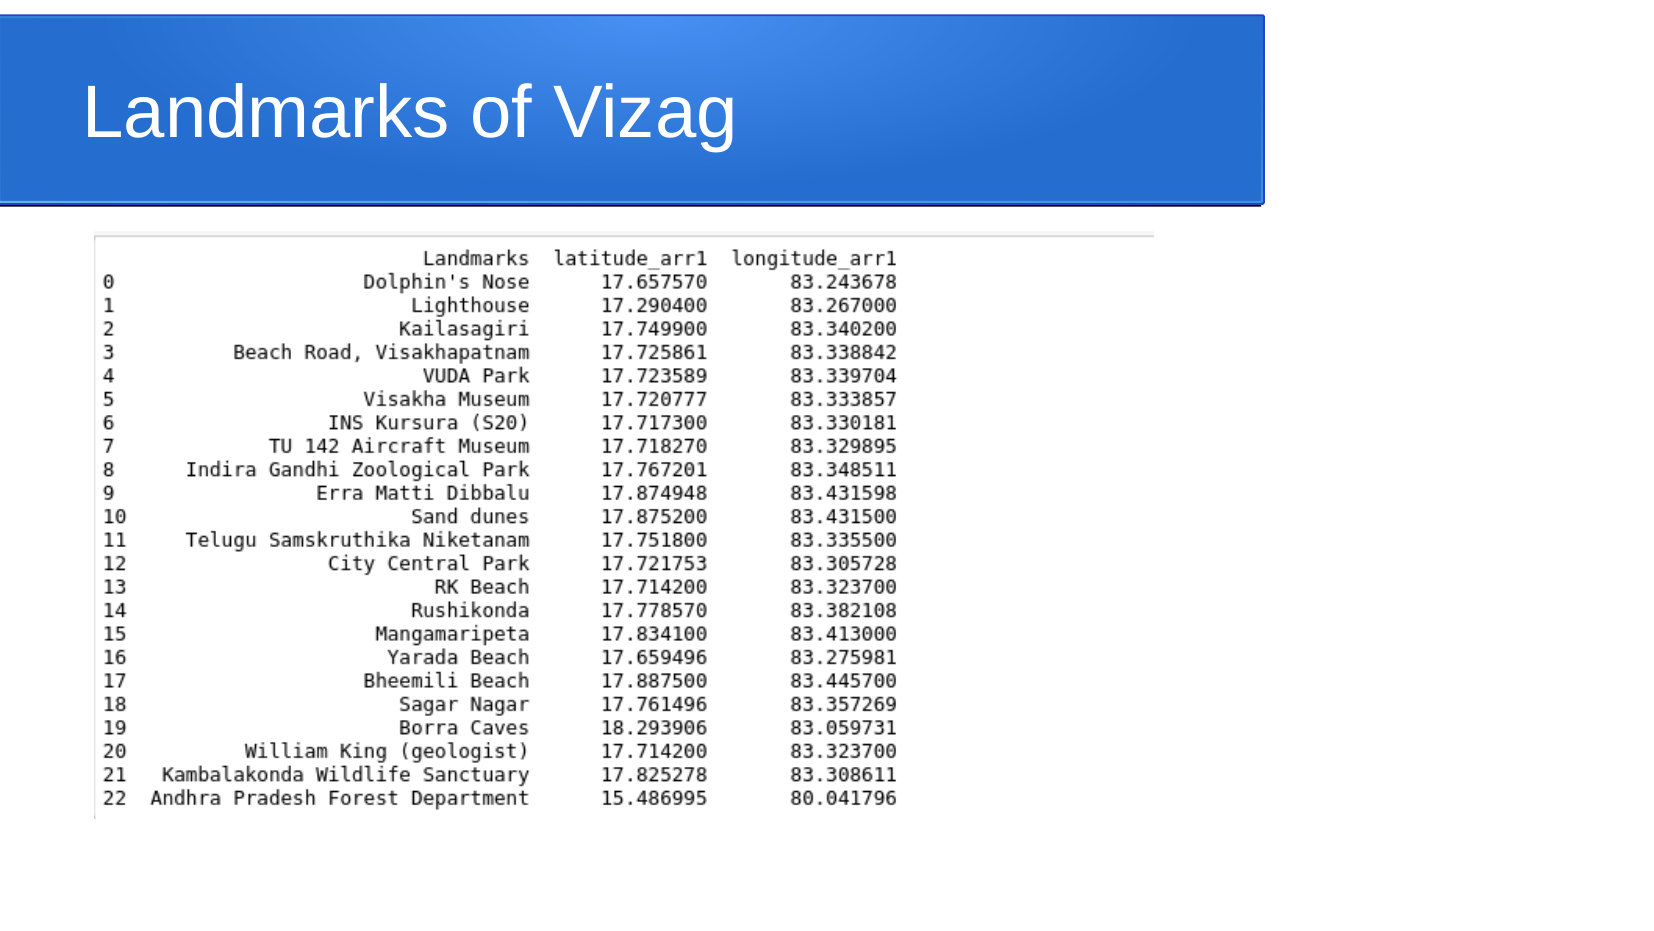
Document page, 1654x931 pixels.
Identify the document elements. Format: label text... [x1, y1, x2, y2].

title Landmarks of Vizag [82, 35, 1235, 189]
picture [94, 231, 1154, 827]
